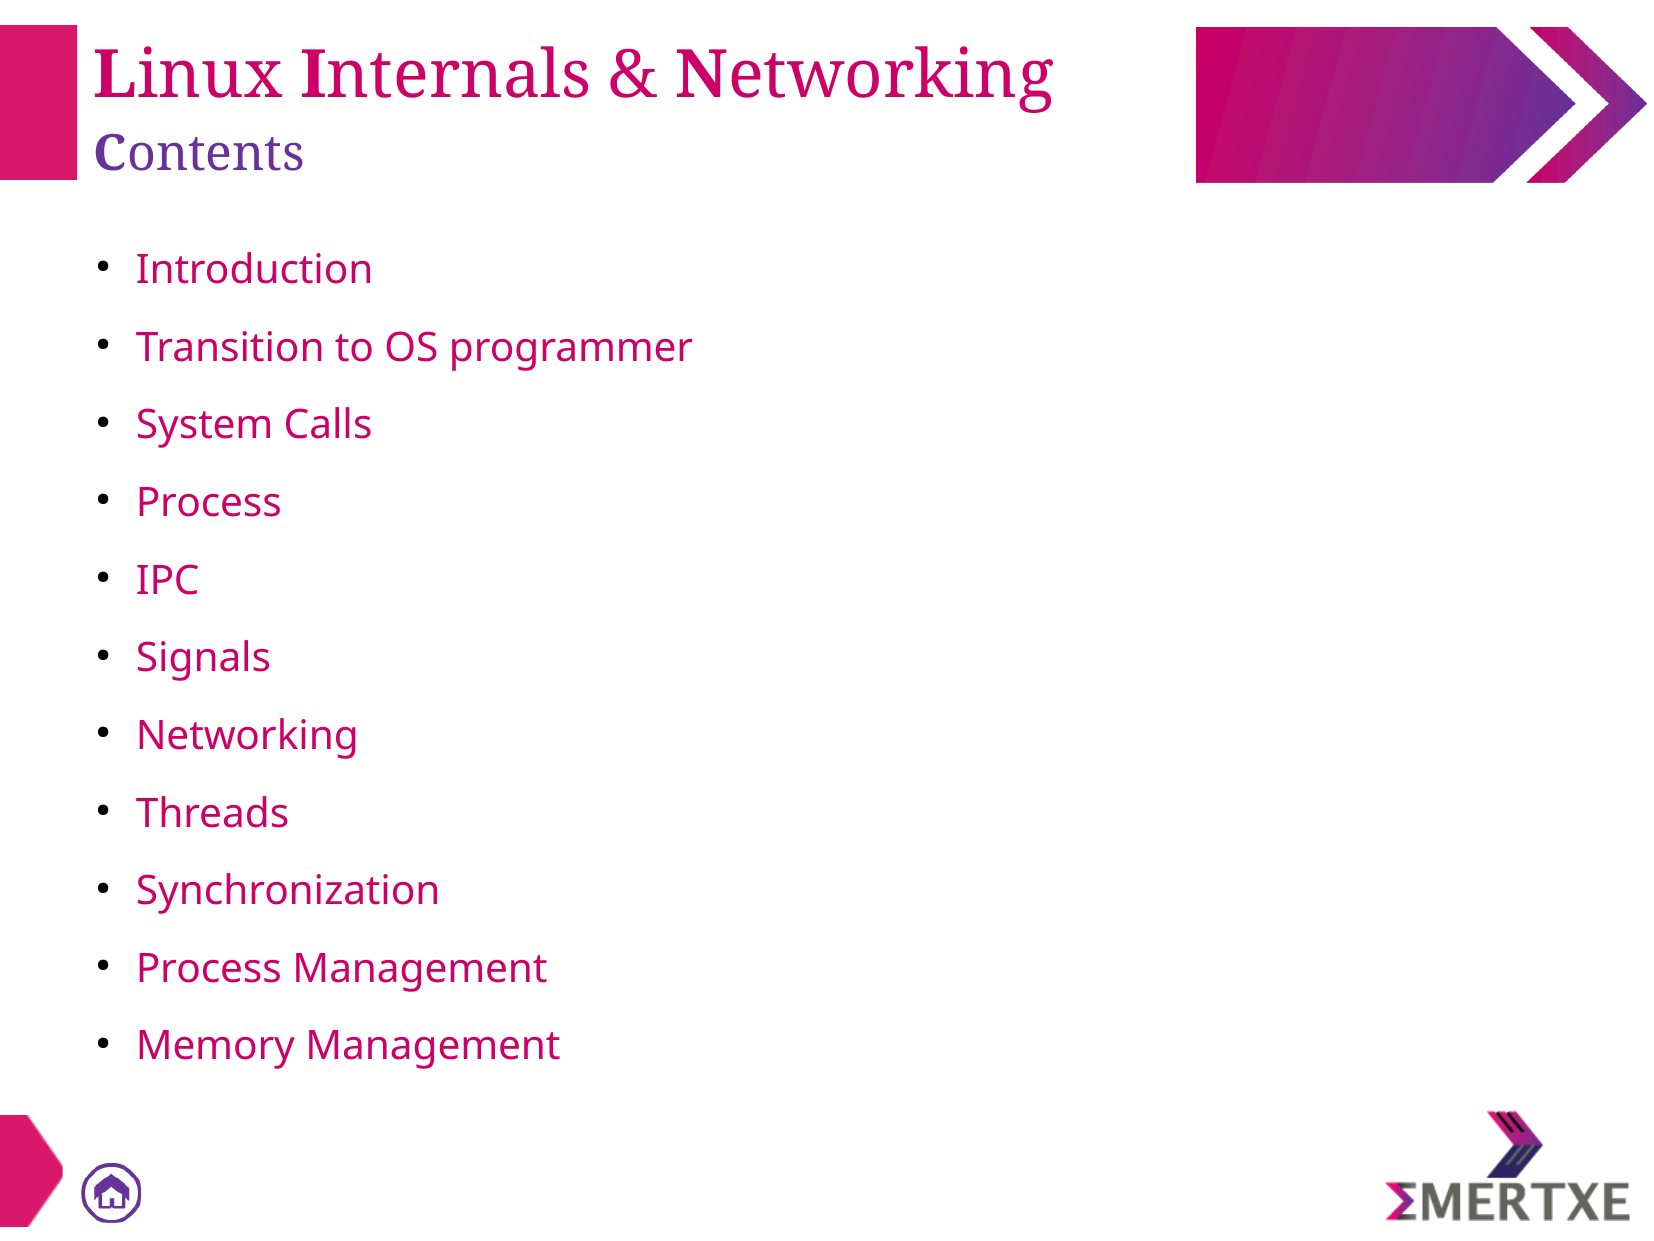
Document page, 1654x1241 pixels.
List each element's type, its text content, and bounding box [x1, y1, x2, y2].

picture [81, 1163, 141, 1223]
title Linux Internals & Networking Contents [93, 2, 1571, 210]
picture [1385, 1107, 1631, 1221]
list Introduction Transition to OS programmer System Calls Process IPC Signals Networking Threads Synchronization Process Management Memory Management [82, 240, 1571, 1081]
picture [1571, 27, 1647, 183]
